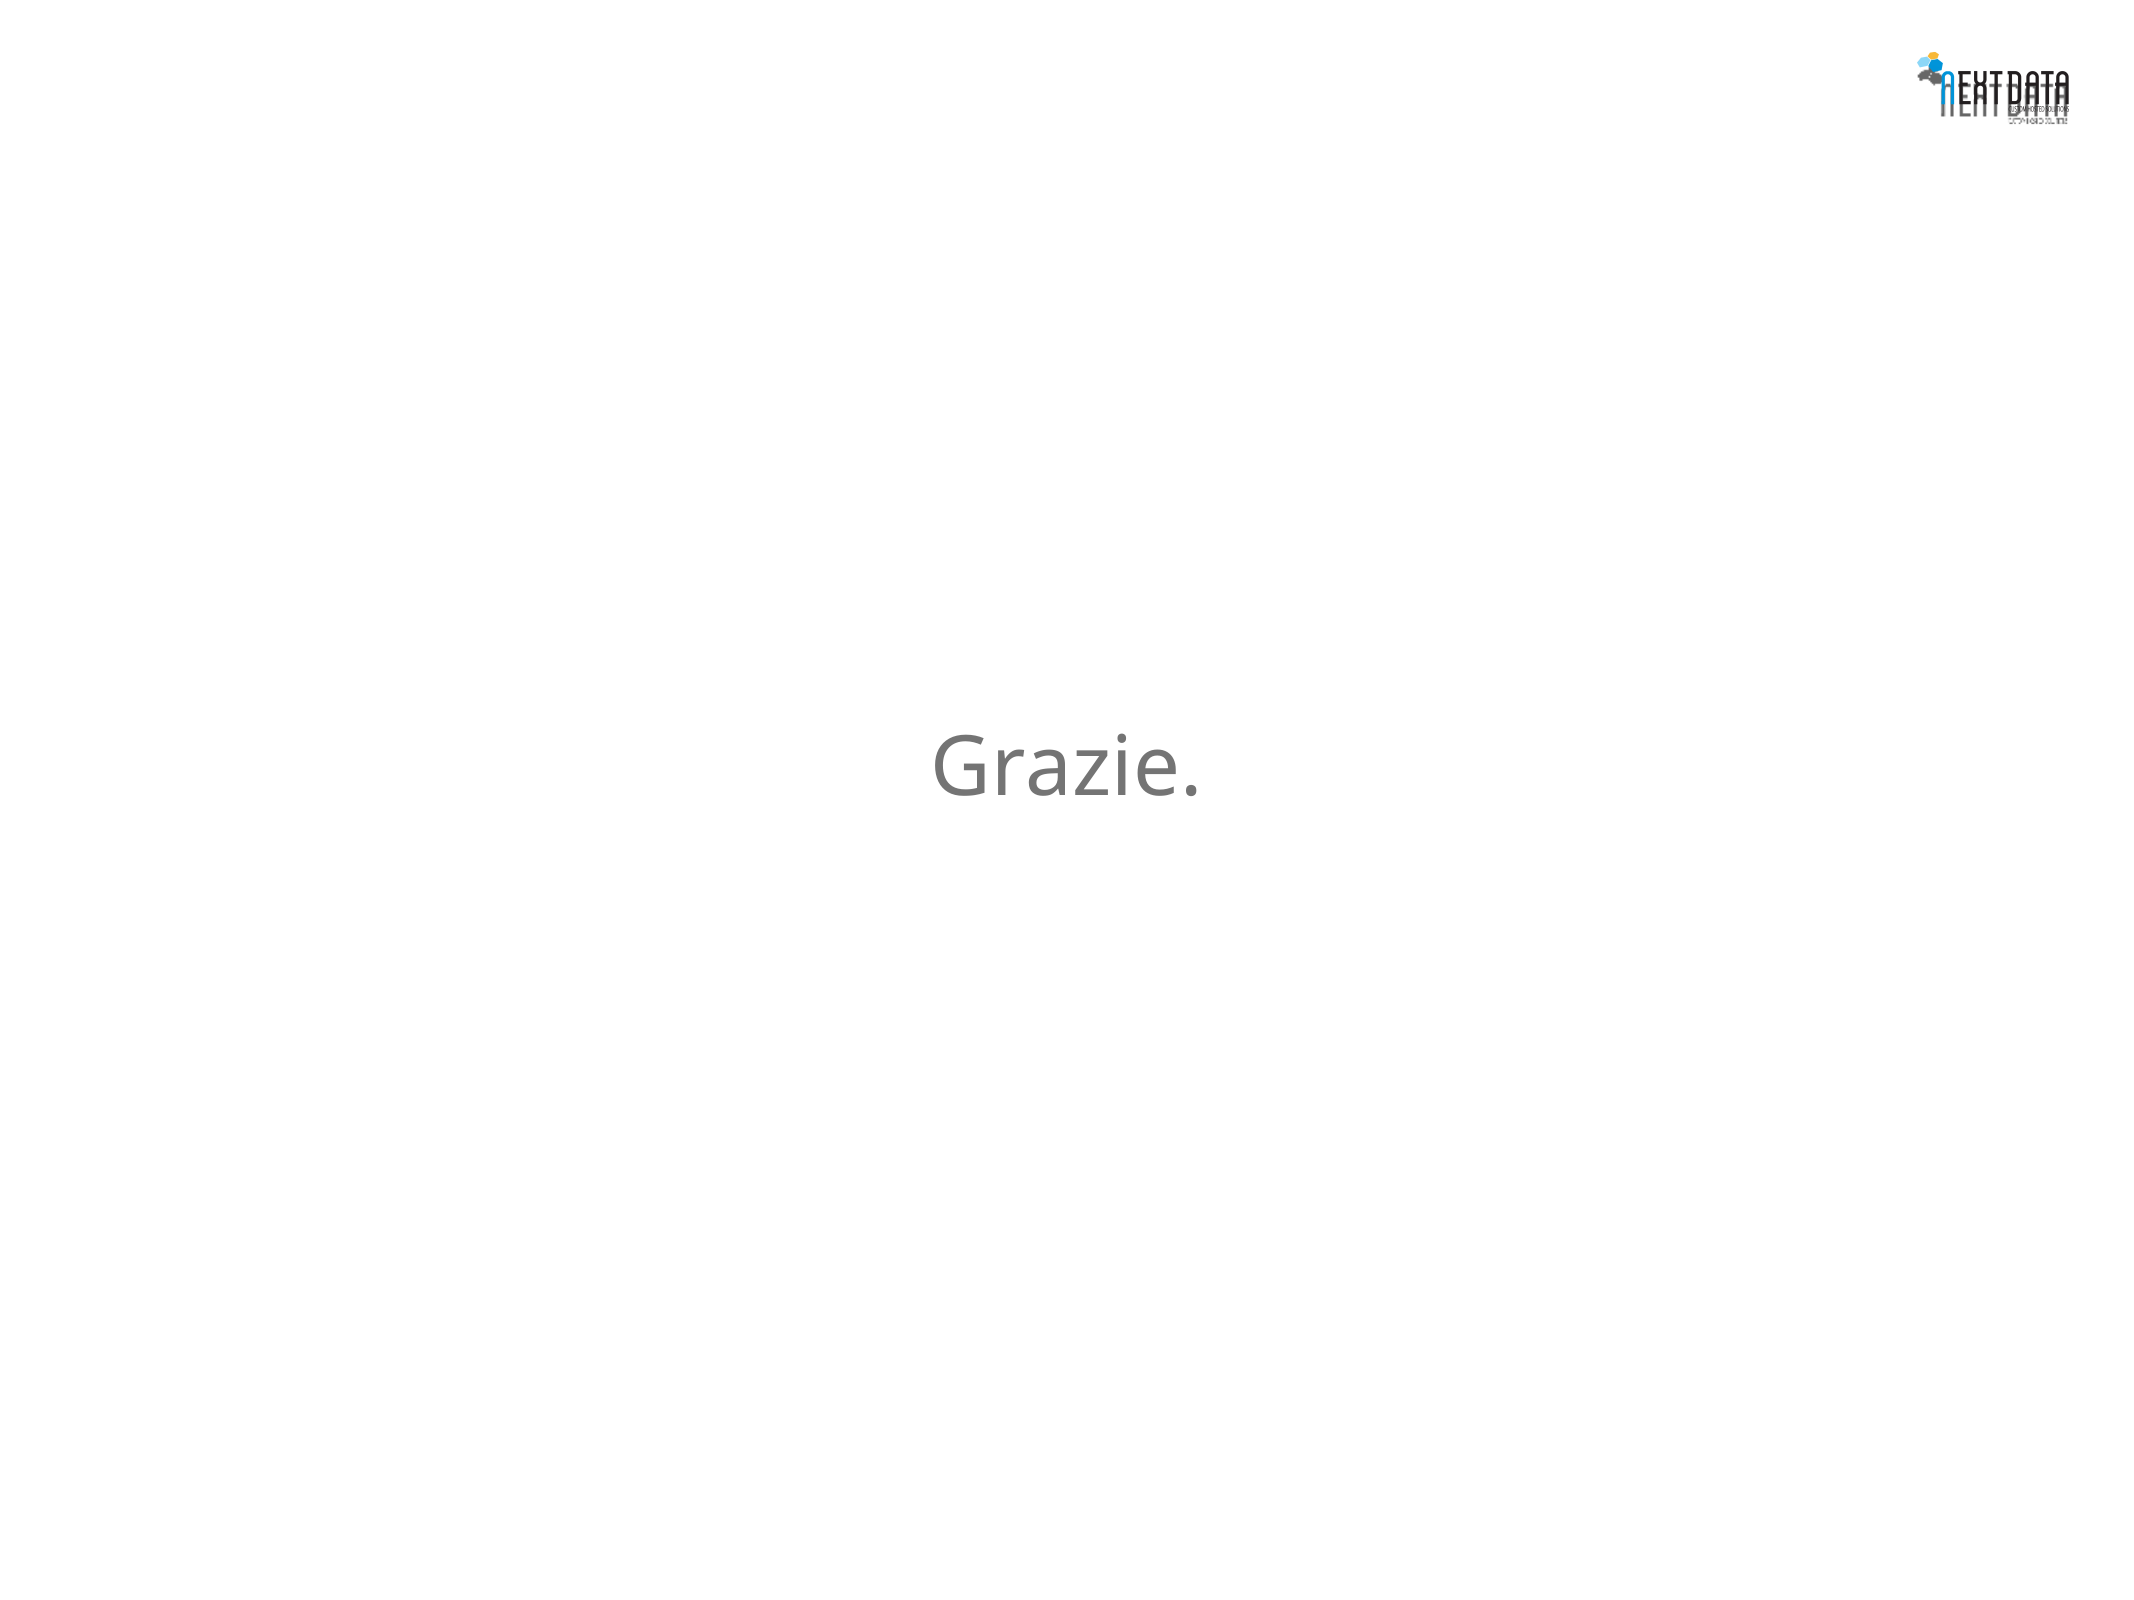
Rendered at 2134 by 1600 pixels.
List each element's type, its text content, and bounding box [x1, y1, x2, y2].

text_box Grazie. [208, 704, 1926, 821]
picture [1915, 51, 2072, 113]
